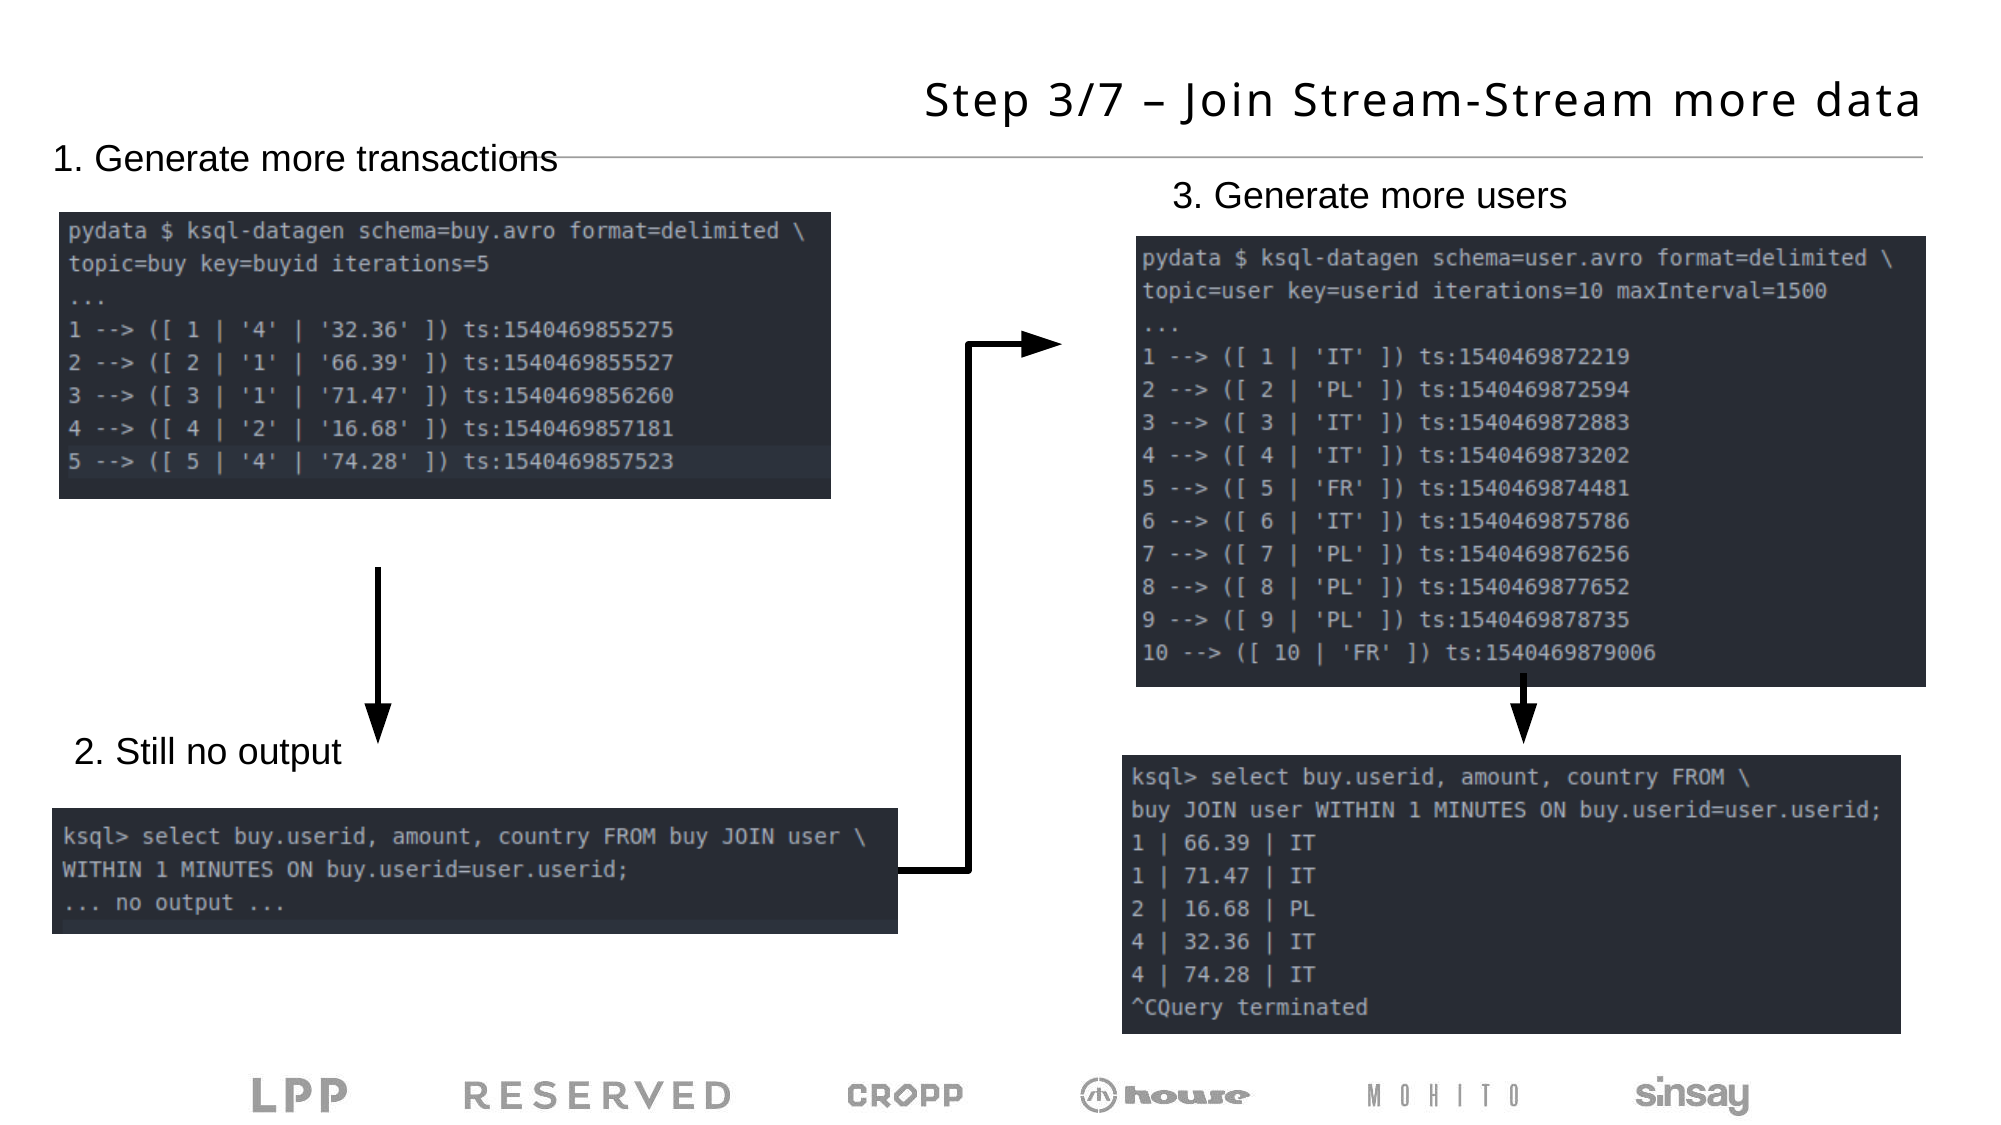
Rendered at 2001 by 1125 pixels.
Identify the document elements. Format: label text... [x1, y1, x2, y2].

picture [1136, 236, 1926, 687]
text_box 2. Still no output [59, 722, 358, 780]
picture [52, 808, 898, 934]
picture [1122, 755, 1901, 1034]
picture [0, 1065, 2000, 1125]
text_box 3. Generate more users [1157, 167, 1583, 225]
picture [59, 212, 831, 499]
text_box 1. Generate more transactions [37, 129, 574, 187]
title Step 3/7 – Join Stream-Stream more data [421, 57, 1923, 159]
